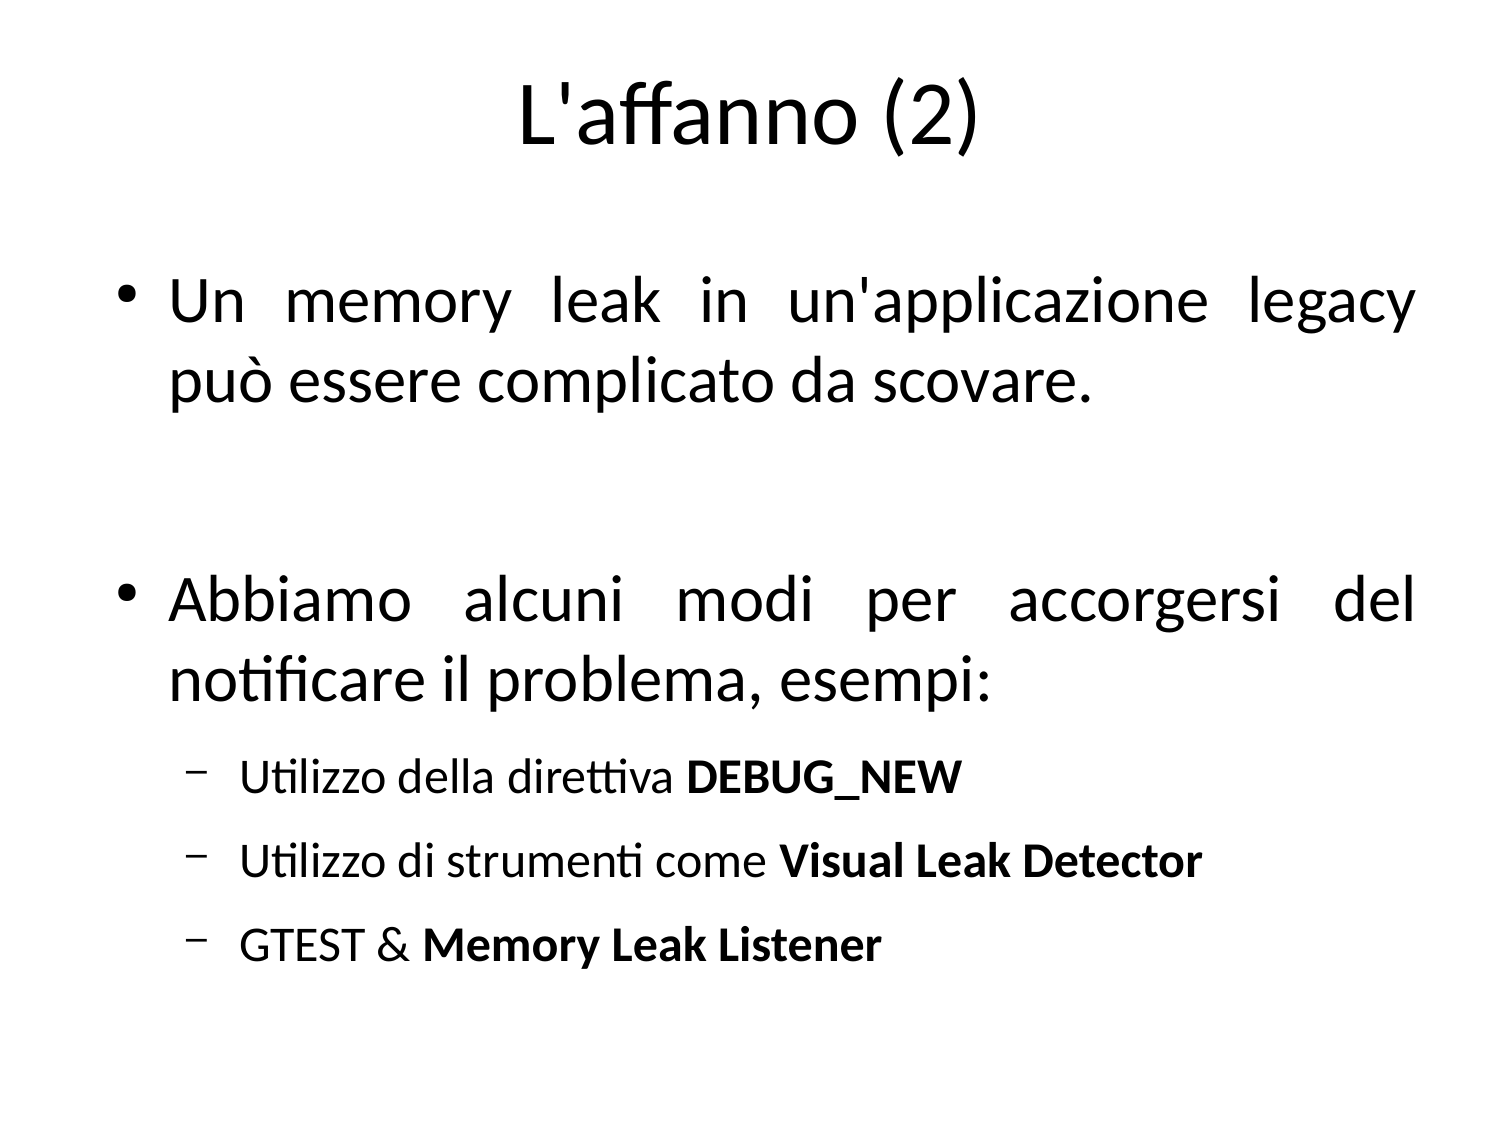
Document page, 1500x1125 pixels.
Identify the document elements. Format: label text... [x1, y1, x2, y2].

title L'affanno (2) [75, 45, 1425, 233]
list Un memory leak in un'applicazione legacy può essere complicato da scovare. Abbiamo alcuni modi per accorgersi del notificare il problema, esempi: Utilizzo della direttiva DEBUG_NEW Utilizzo di strumenti come Visual Leak Detector GTEST & Memory Leak Listener [82, 248, 1433, 991]
